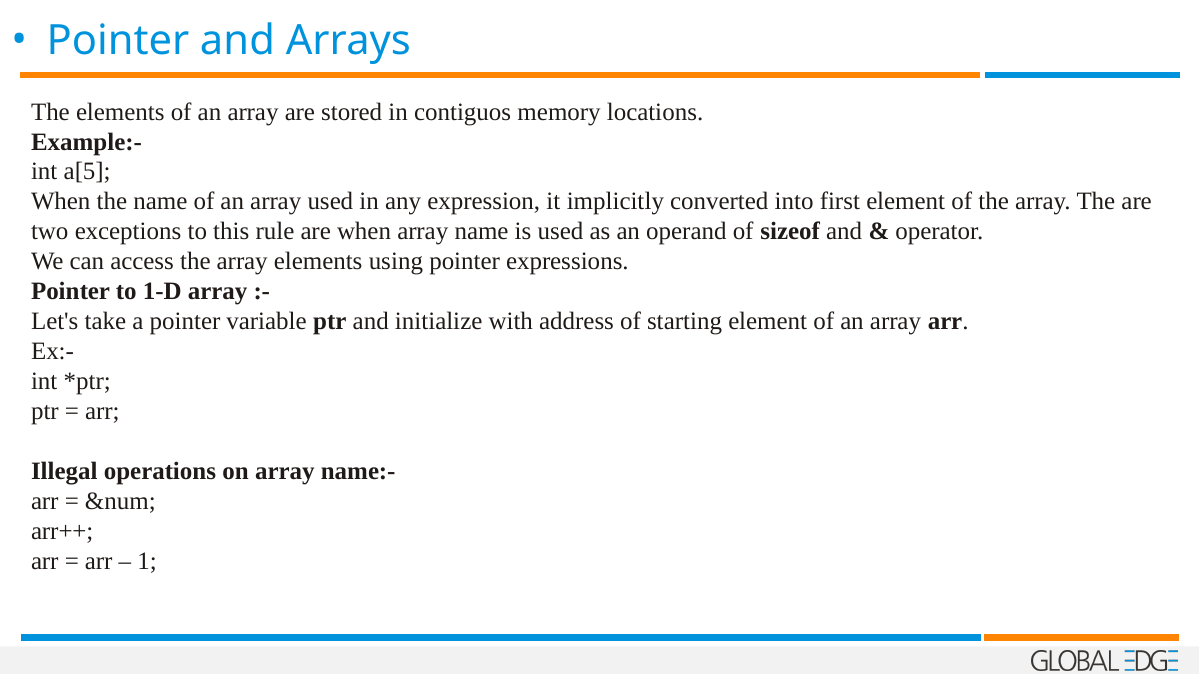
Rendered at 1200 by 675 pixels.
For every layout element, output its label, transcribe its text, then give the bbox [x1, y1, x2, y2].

text_box Pointer and Arrays [0, 11, 1075, 64]
picture [1031, 650, 1178, 671]
text_box The elements of an array are stored in contiguos memory locations. Example:- int a[5]; When the name of an array used in any expression, it implicitly converted into first element of the array. The are two exceptions to this rule are when array name is used as an operand of sizeof and & operator. We can access the array elements using pointer expressions. Pointer to 1-D array :- Let's take a pointer variable ptr and initialize with address of starting element of an array arr. Ex:- int *ptr; ptr = arr; Illegal operations on array name:- arr = &num; arr++; arr = arr – 1; [19, 89, 1178, 629]
